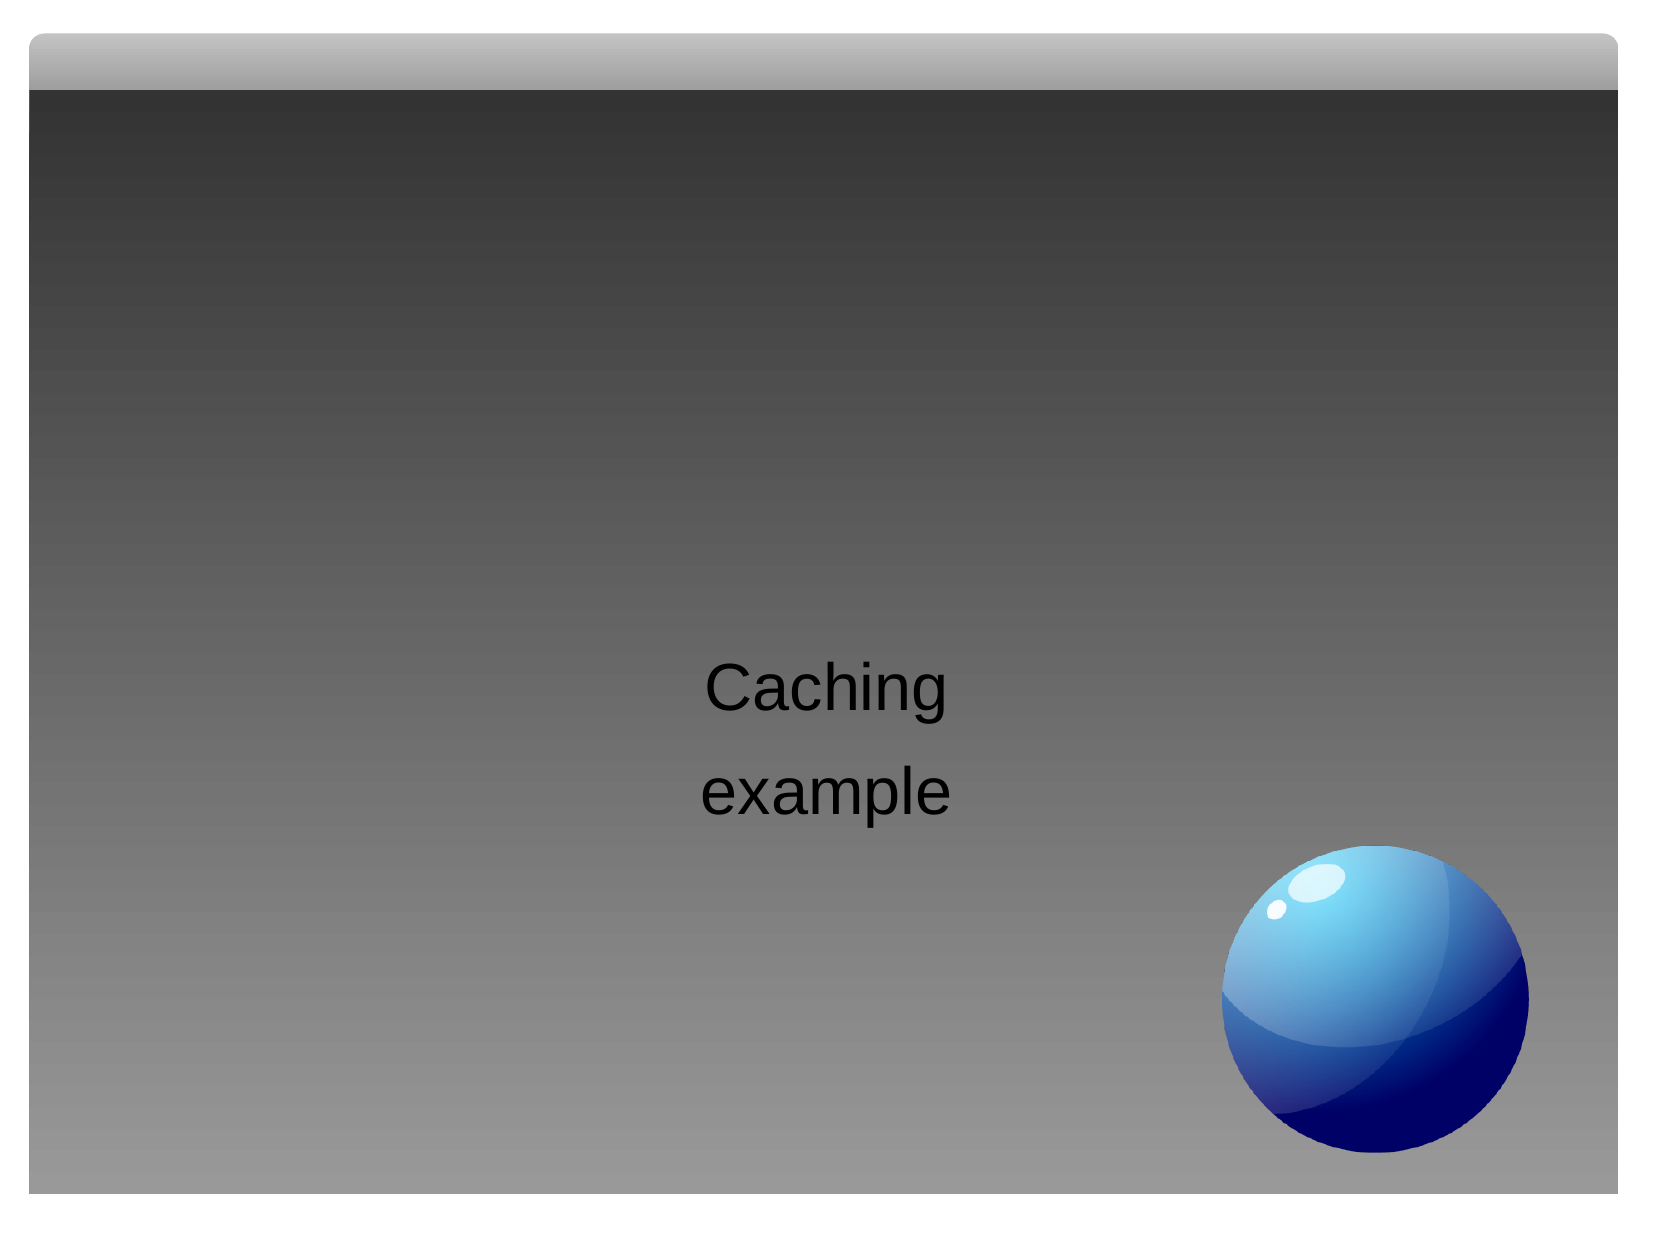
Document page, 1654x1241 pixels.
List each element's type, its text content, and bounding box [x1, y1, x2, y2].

list Caching example [247, 649, 1407, 966]
picture [1190, 826, 1560, 1172]
